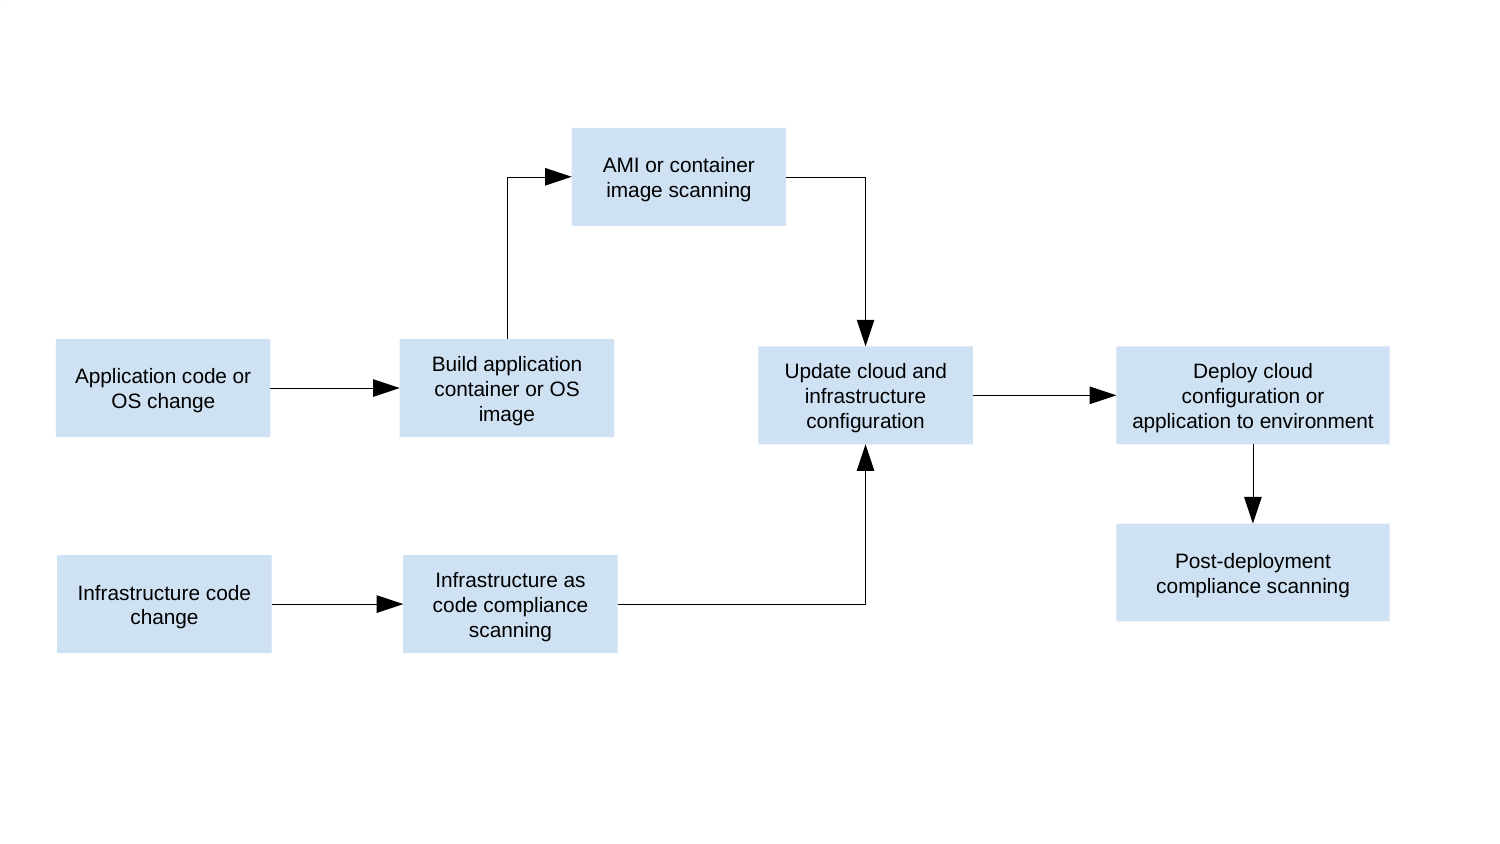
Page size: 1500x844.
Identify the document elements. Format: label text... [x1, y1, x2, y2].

text_box Build application container or OS image [399, 339, 615, 438]
text_box Deploy cloud configuration or application to environment [1116, 346, 1390, 445]
text_box Update cloud and infrastructure configuration [758, 346, 973, 445]
text_box AMI or container image scanning [571, 127, 787, 226]
text_box Post-deployment compliance scanning [1116, 523, 1390, 622]
text_box Infrastructure as code compliance scanning [403, 555, 618, 654]
text_box Application code or OS change [55, 339, 271, 438]
text_box Infrastructure code change [57, 555, 272, 654]
